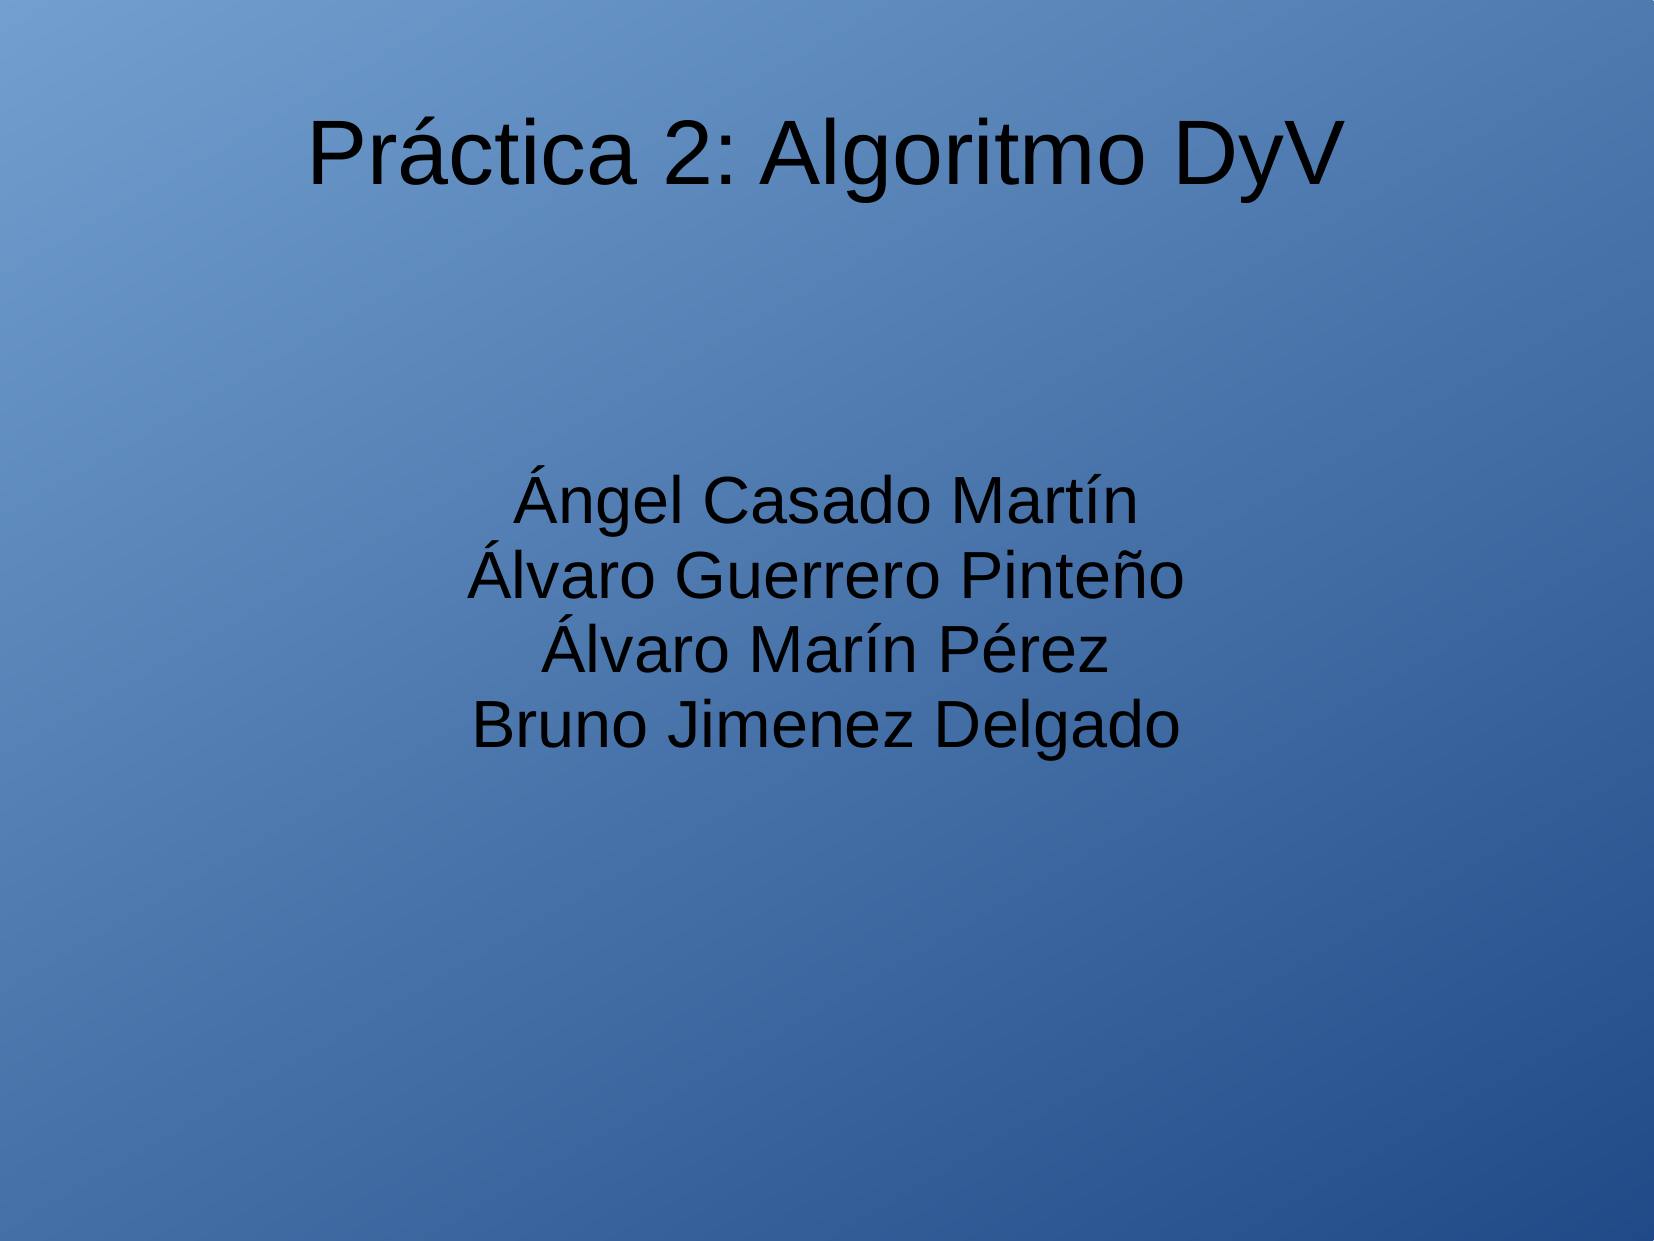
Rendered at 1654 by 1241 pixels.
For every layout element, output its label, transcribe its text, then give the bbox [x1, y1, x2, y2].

subtitle Ángel Casado Martín Álvaro Guerrero Pinteño Álvaro Marín Pérez Bruno Jimenez Delgado [82, 290, 1571, 1010]
title Práctica 2: Algoritmo DyV [82, 49, 1571, 257]
